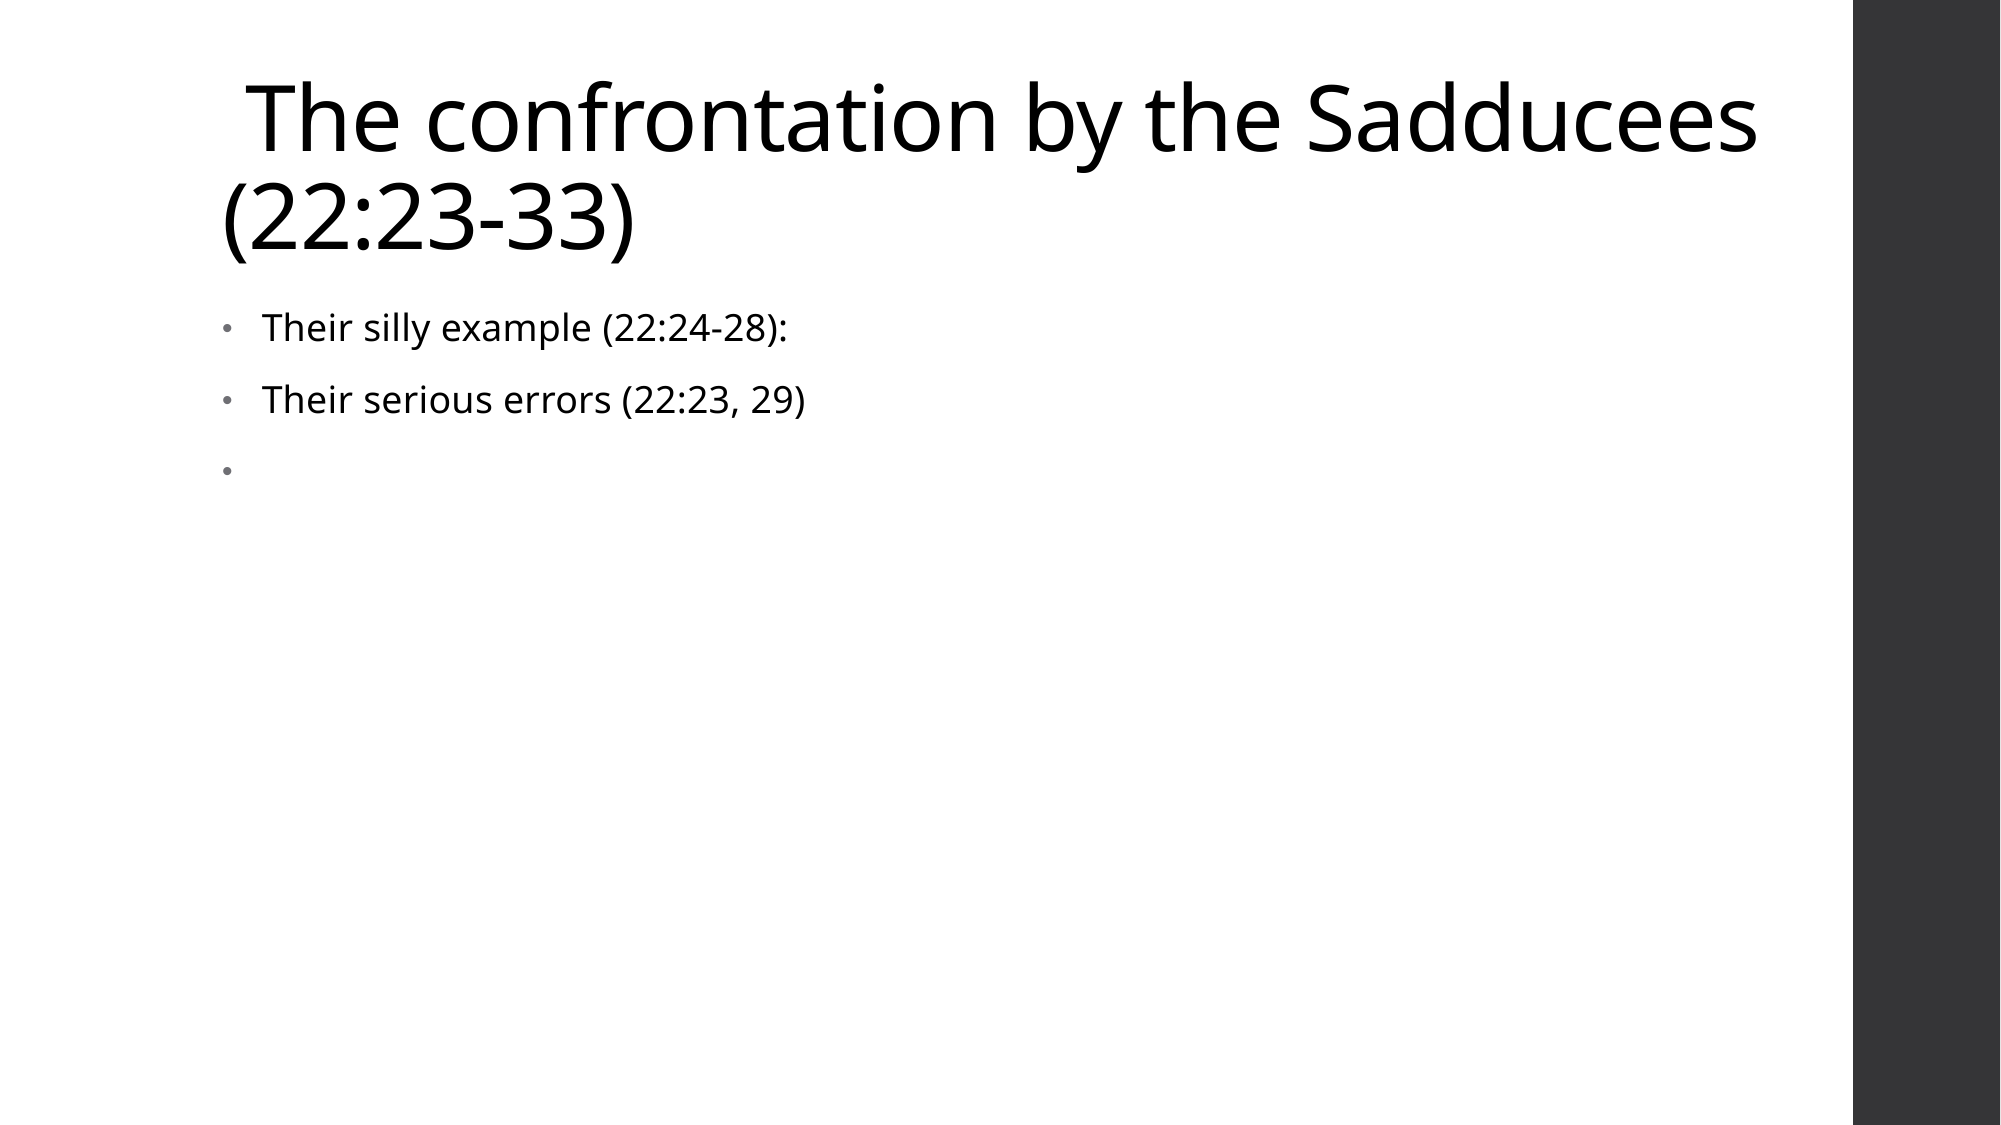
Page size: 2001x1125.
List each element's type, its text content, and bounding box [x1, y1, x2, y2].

title The confrontation by the Sadducees (22:23-33) [206, 60, 1797, 278]
list Their silly example (22:24-28): Their serious errors (22:23, 29) [206, 299, 1617, 1014]
